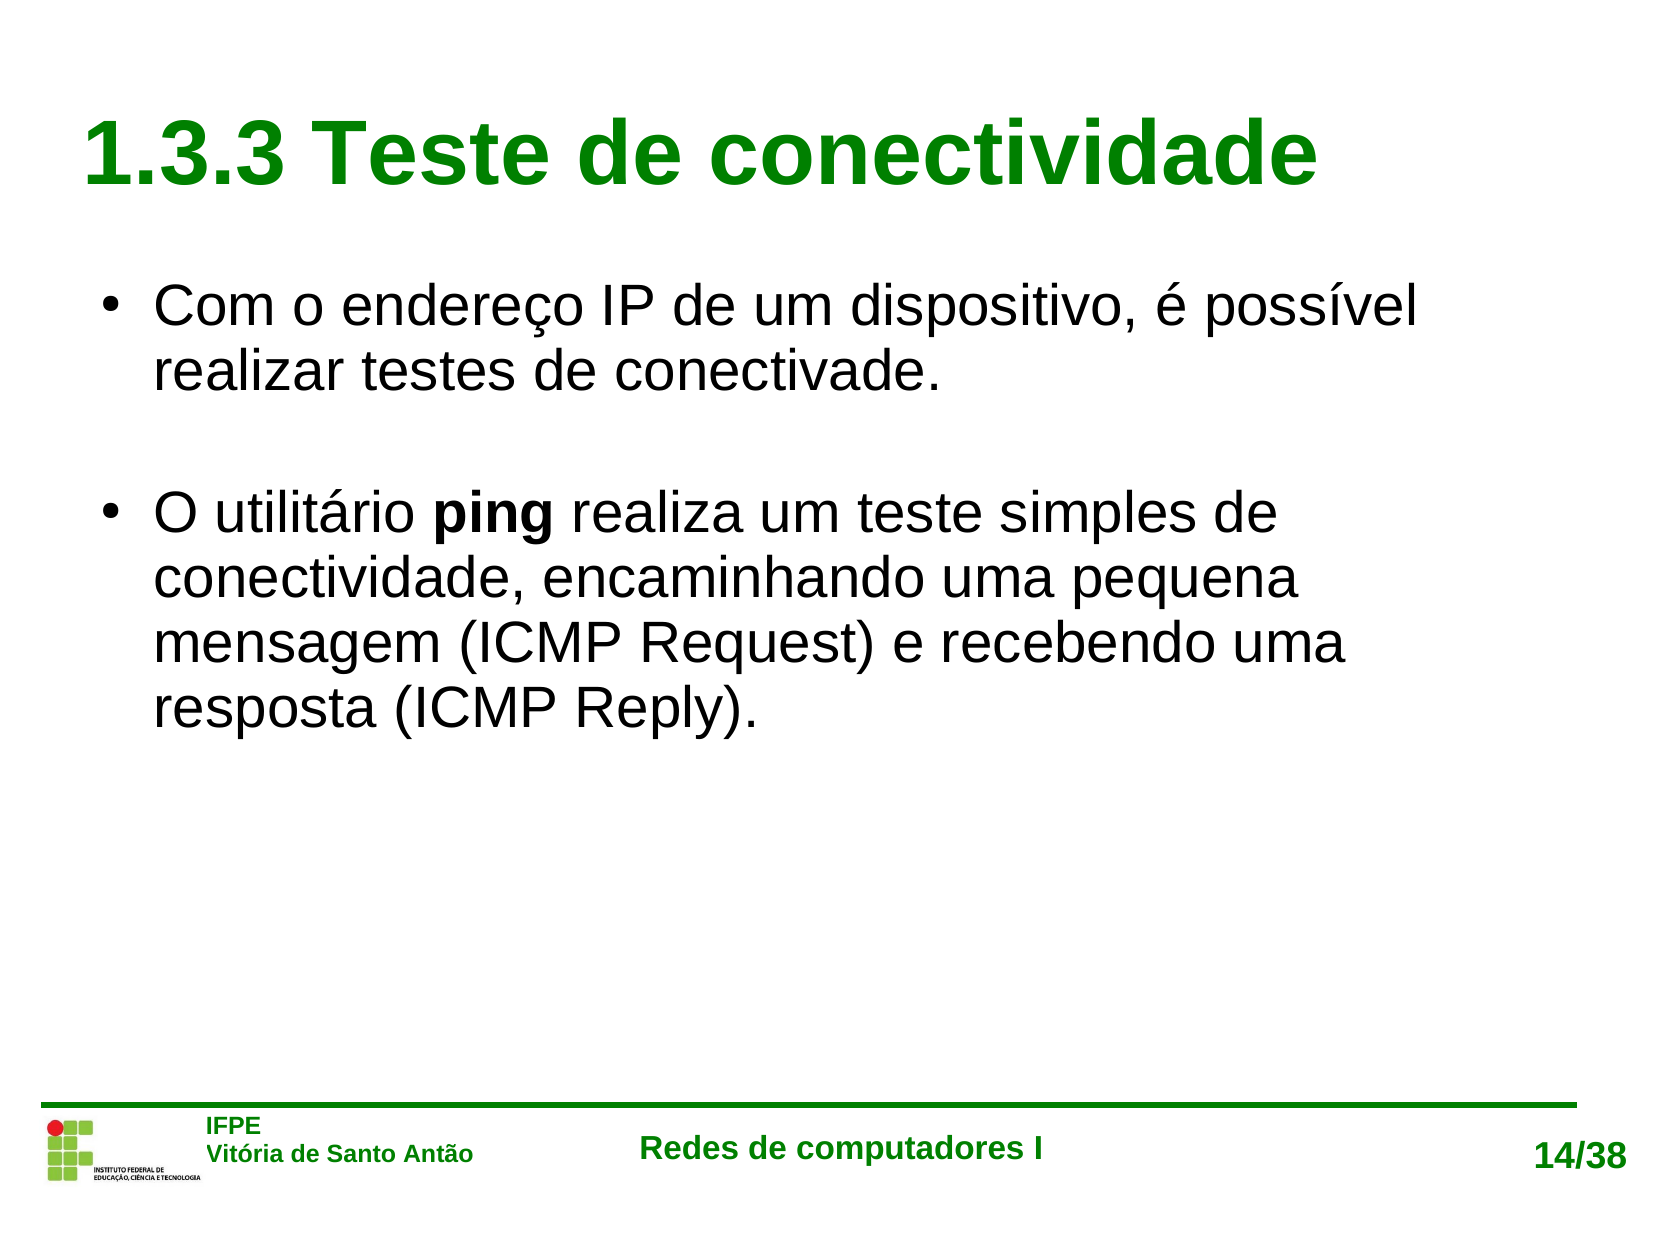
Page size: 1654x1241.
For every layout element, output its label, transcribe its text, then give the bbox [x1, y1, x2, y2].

picture [39, 1111, 207, 1191]
title 1.3.3 Teste de conectividade [82, 49, 1571, 257]
list Com o endereço IP de um dispositivo, é possível realizar testes de conectivade. O utilitário ping realiza um teste simples de conectividade, encaminhando uma pequena mensagem (ICMP Request) e recebendo uma resposta (ICMP Reply). [82, 272, 1571, 1091]
